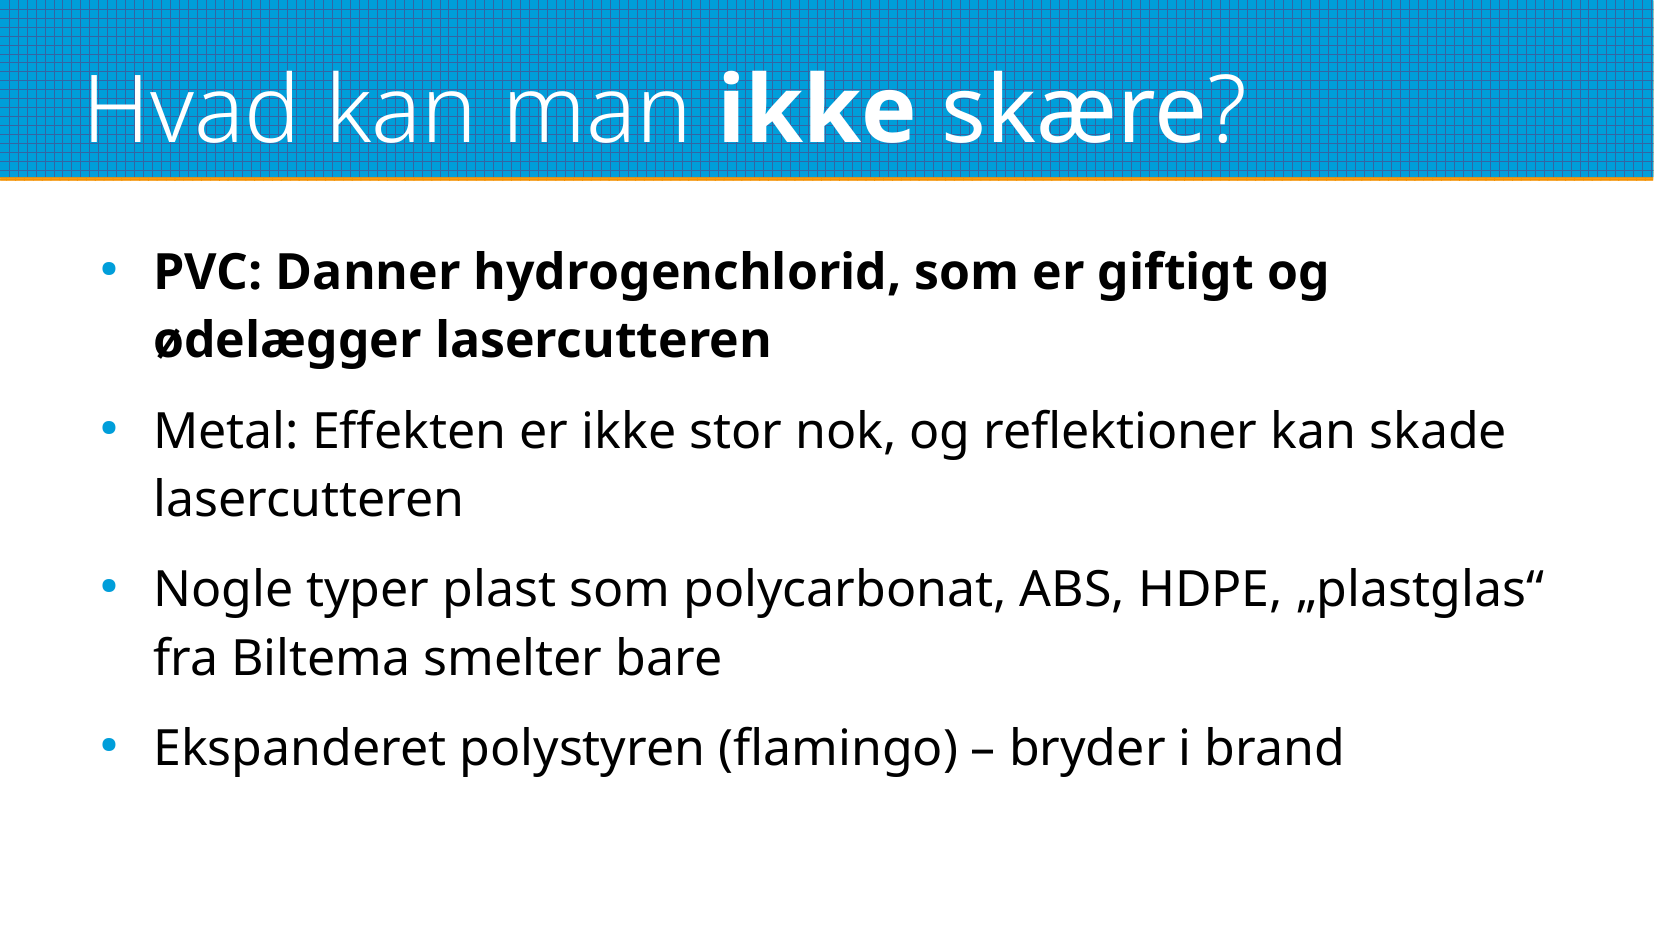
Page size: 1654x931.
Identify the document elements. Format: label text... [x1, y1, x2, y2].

title Hvad kan man ikke skære? [82, 14, 1571, 171]
list PVC: Danner hydrogenchlorid, som er giftigt og ødelægger lasercutteren Metal: Effekten er ikke stor nok, og reflektioner kan skade lasercutteren Nogle typer plast som polycarbonat, ABS, HDPE, „plastglas“ fra Biltema smelter bare Ekspanderet polystyren (flamingo) – bryder i brand [82, 236, 1563, 811]
